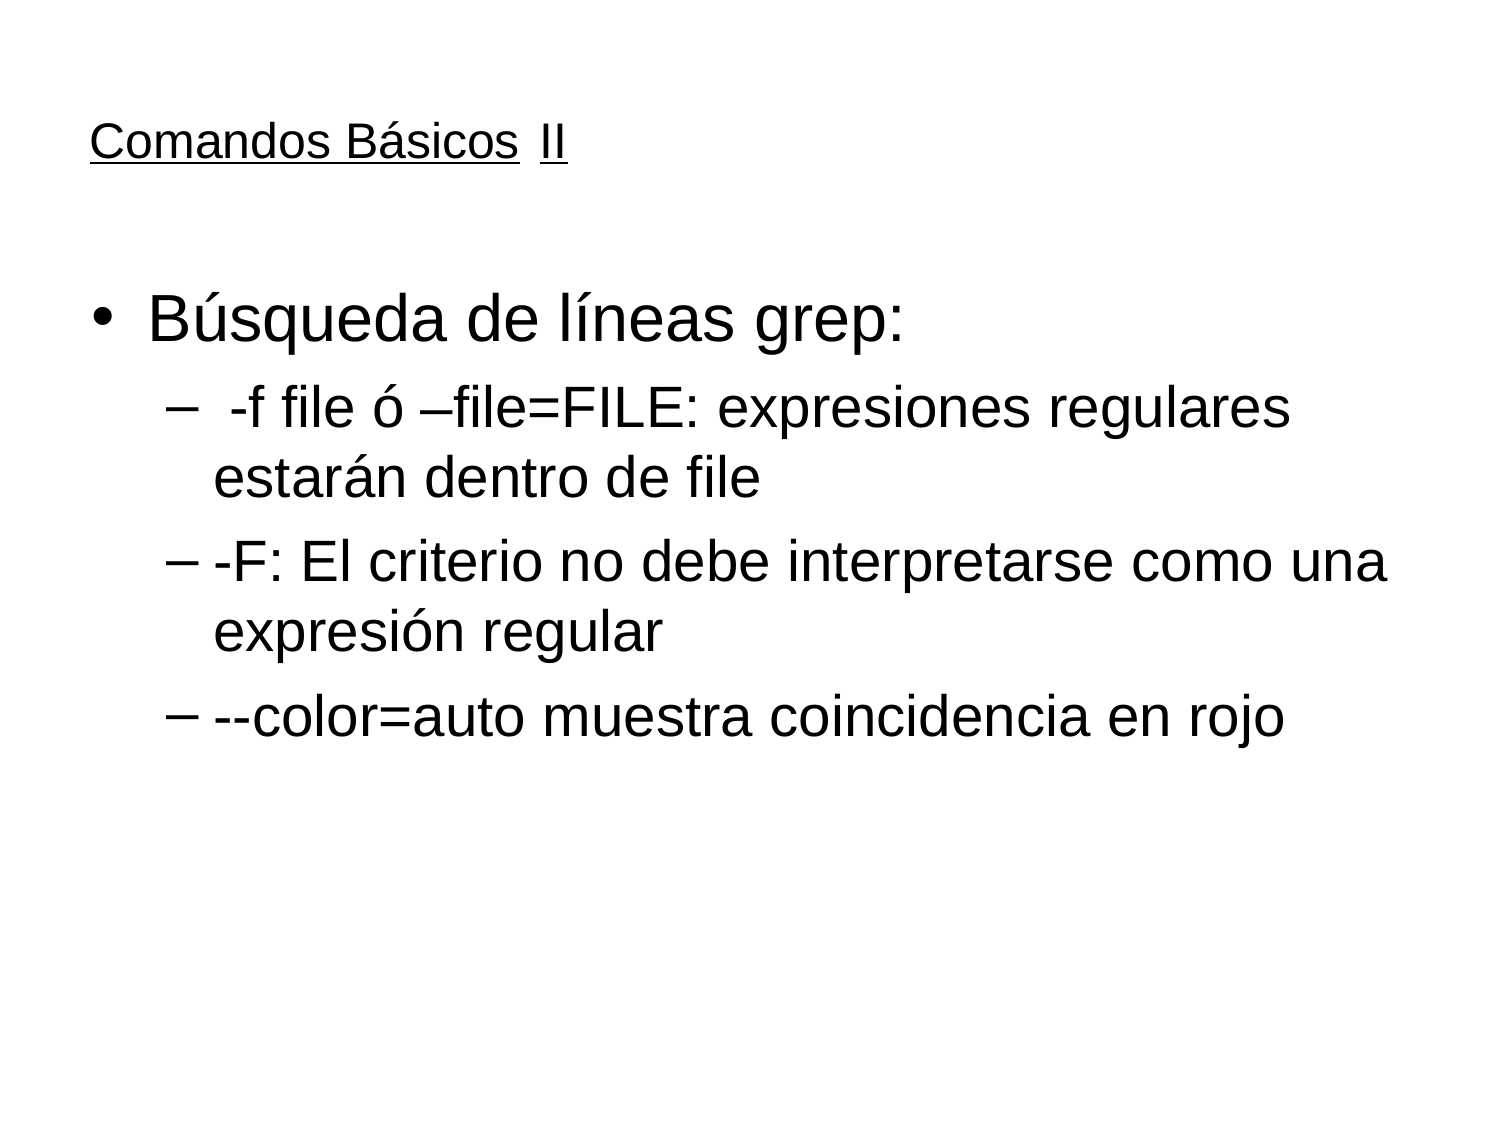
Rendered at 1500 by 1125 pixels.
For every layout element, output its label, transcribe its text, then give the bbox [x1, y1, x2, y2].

list Búsqueda de líneas grep: -f file ó –file=FILE: expresiones regulares estarán dentro de file -F: El criterio no debe interpretarse como una expresión regular --color=auto muestra coincidencia en rojo [76, 267, 1427, 1010]
title Comandos Básicos II [75, 45, 1426, 233]
